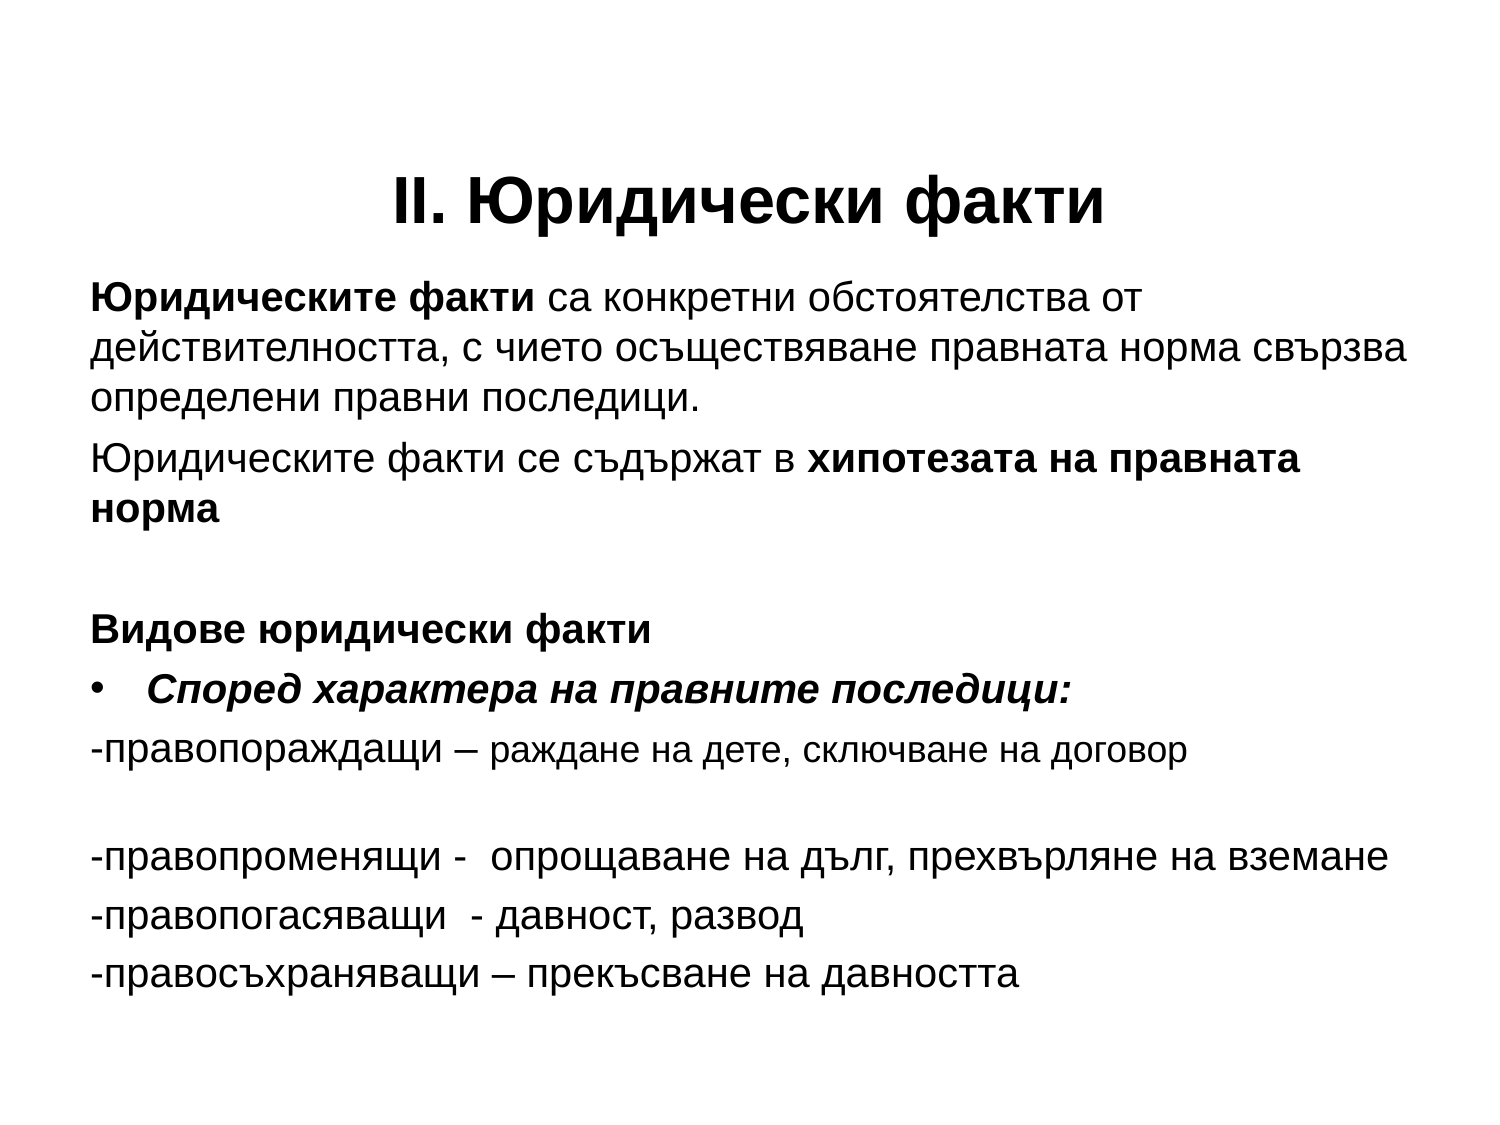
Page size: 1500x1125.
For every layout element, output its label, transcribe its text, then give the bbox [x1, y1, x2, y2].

list Юридическите факти са конкретни обстоятелства от действителността, с чието осъществяване правната норма свързва определени правни последици. Юридическите факти се съдържат в хипотезата на правната норма Видове юридически факти Според характера на правните последици: -правопораждащи – раждане на дете, сключване на договор -правопроменящи - опрощаване на дълг, прехвърляне на вземане -правопогасяващи - давност, развод -правосъхраняващи – прекъсване на давността [75, 262, 1426, 1005]
title ІІ. Юридически факти [75, 45, 1426, 233]
